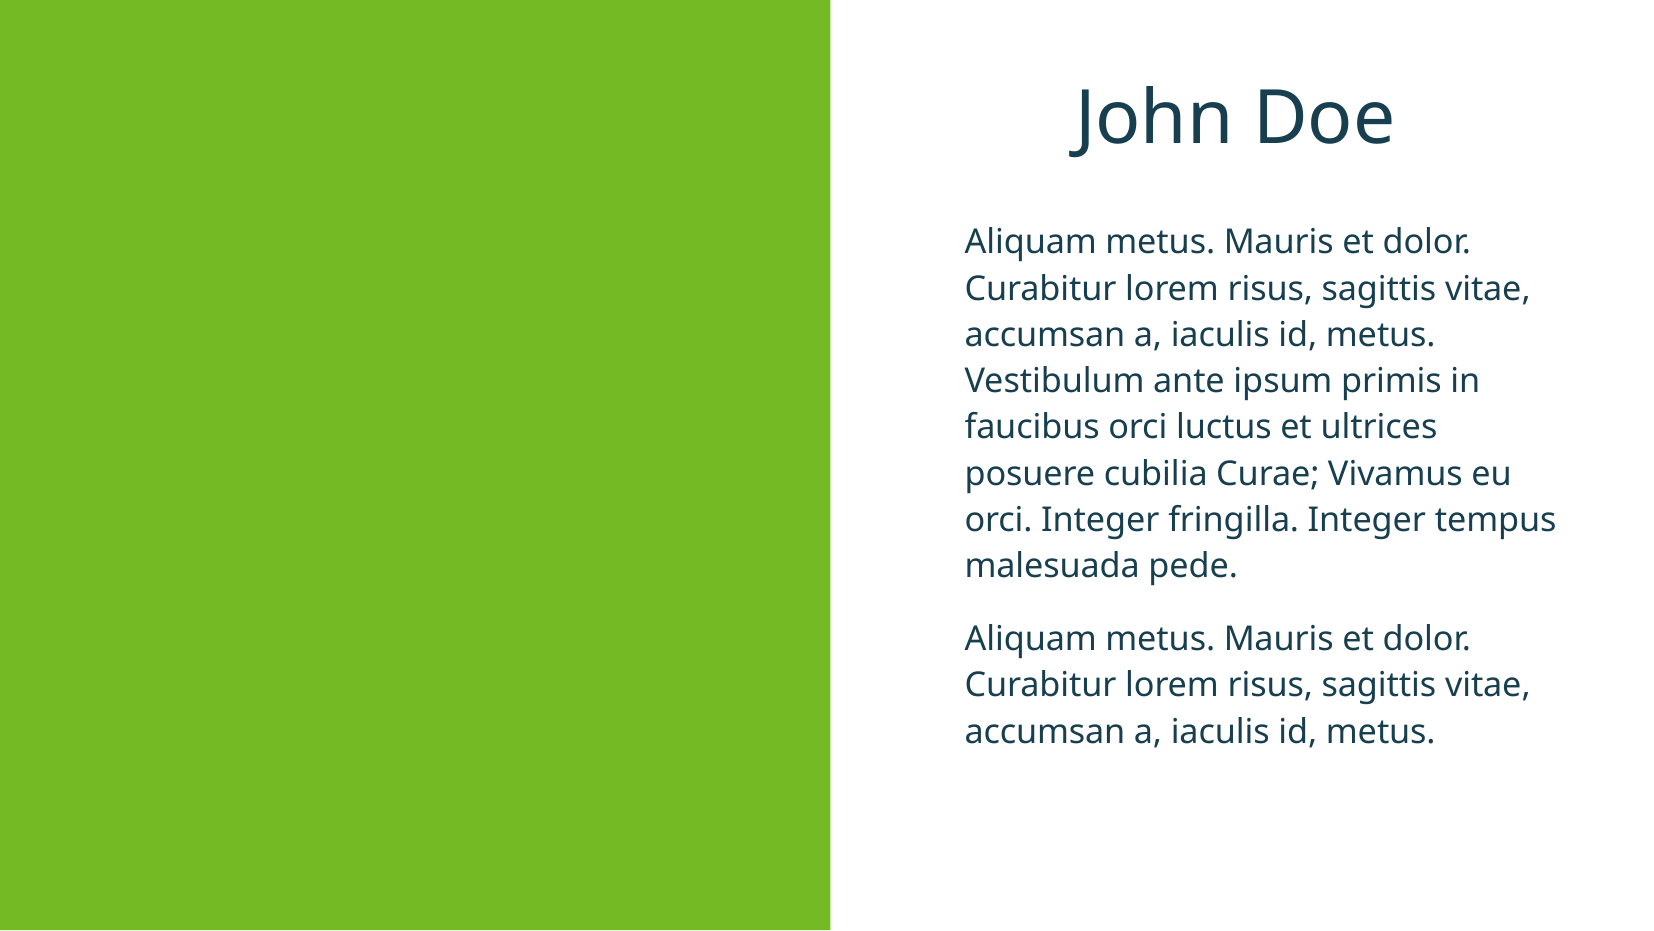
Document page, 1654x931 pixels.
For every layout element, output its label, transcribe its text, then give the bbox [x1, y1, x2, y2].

text_box [0, 0, 831, 931]
title John Doe [900, 37, 1571, 193]
list Aliquam metus. Mauris et dolor. Curabitur lorem risus, sagittis vitae, accumsan a, iaculis id, metus. Vestibulum ante ipsum primis in faucibus orci luctus et ultrices posuere cubilia Curae; Vivamus eu orci. Integer fringilla. Integer tempus malesuada pede. Aliquam metus. Mauris et dolor. Curabitur lorem risus, sagittis vitae, accumsan a, iaculis id, metus. [900, 217, 1571, 758]
